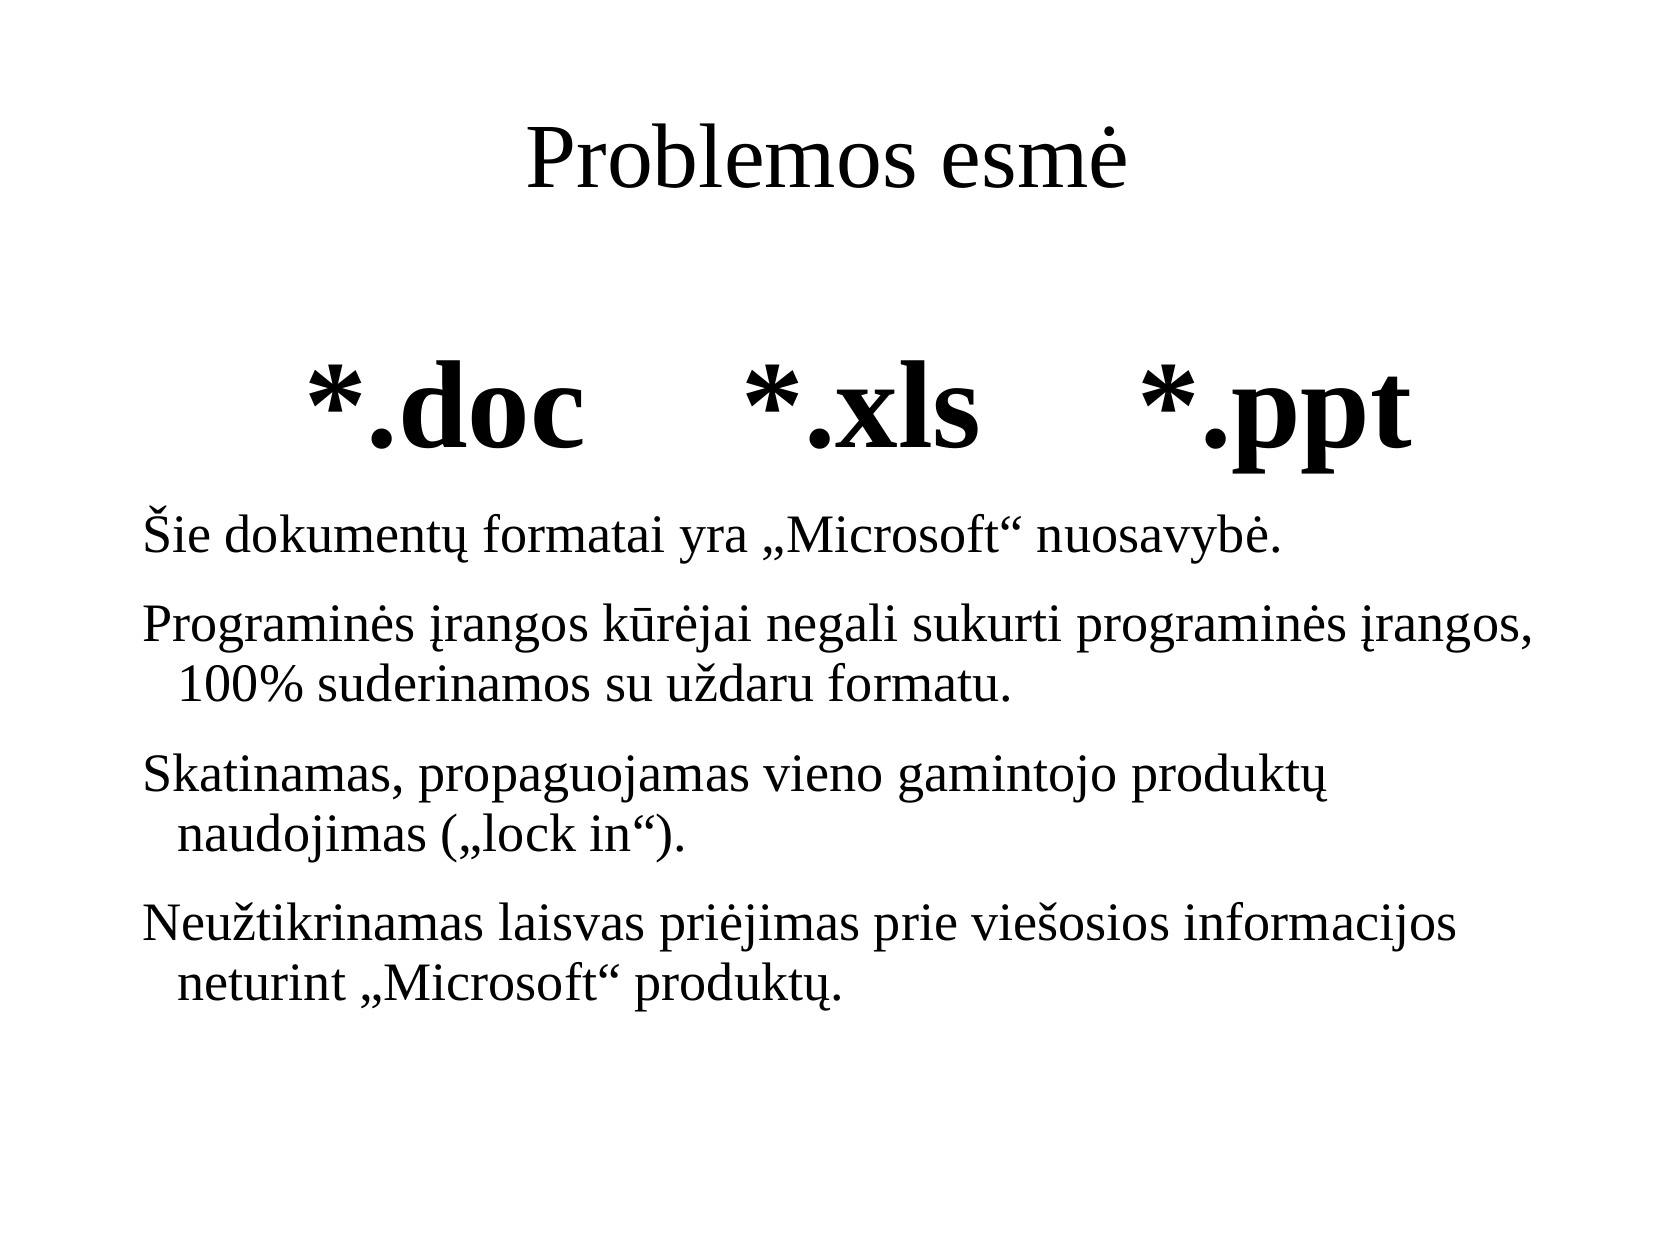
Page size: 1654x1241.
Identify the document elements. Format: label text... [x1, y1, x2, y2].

title Problemos esmė [121, 86, 1534, 229]
list *.doc *.xls *.ppt Šie dokumentų formatai yra „Microsoft“ nuosavybė. Programinės įrangos kūrėjai negali sukurti programinės įrangos, 100% suderinamos su uždaru formatu. Skatinamas, propaguojamas vieno gamintojo produktų naudojimas („lock in“). Neužtikrinamas laisvas priėjimas prie viešosios informacijos neturint „Microsoft“ produktų. [106, 335, 1557, 1114]
